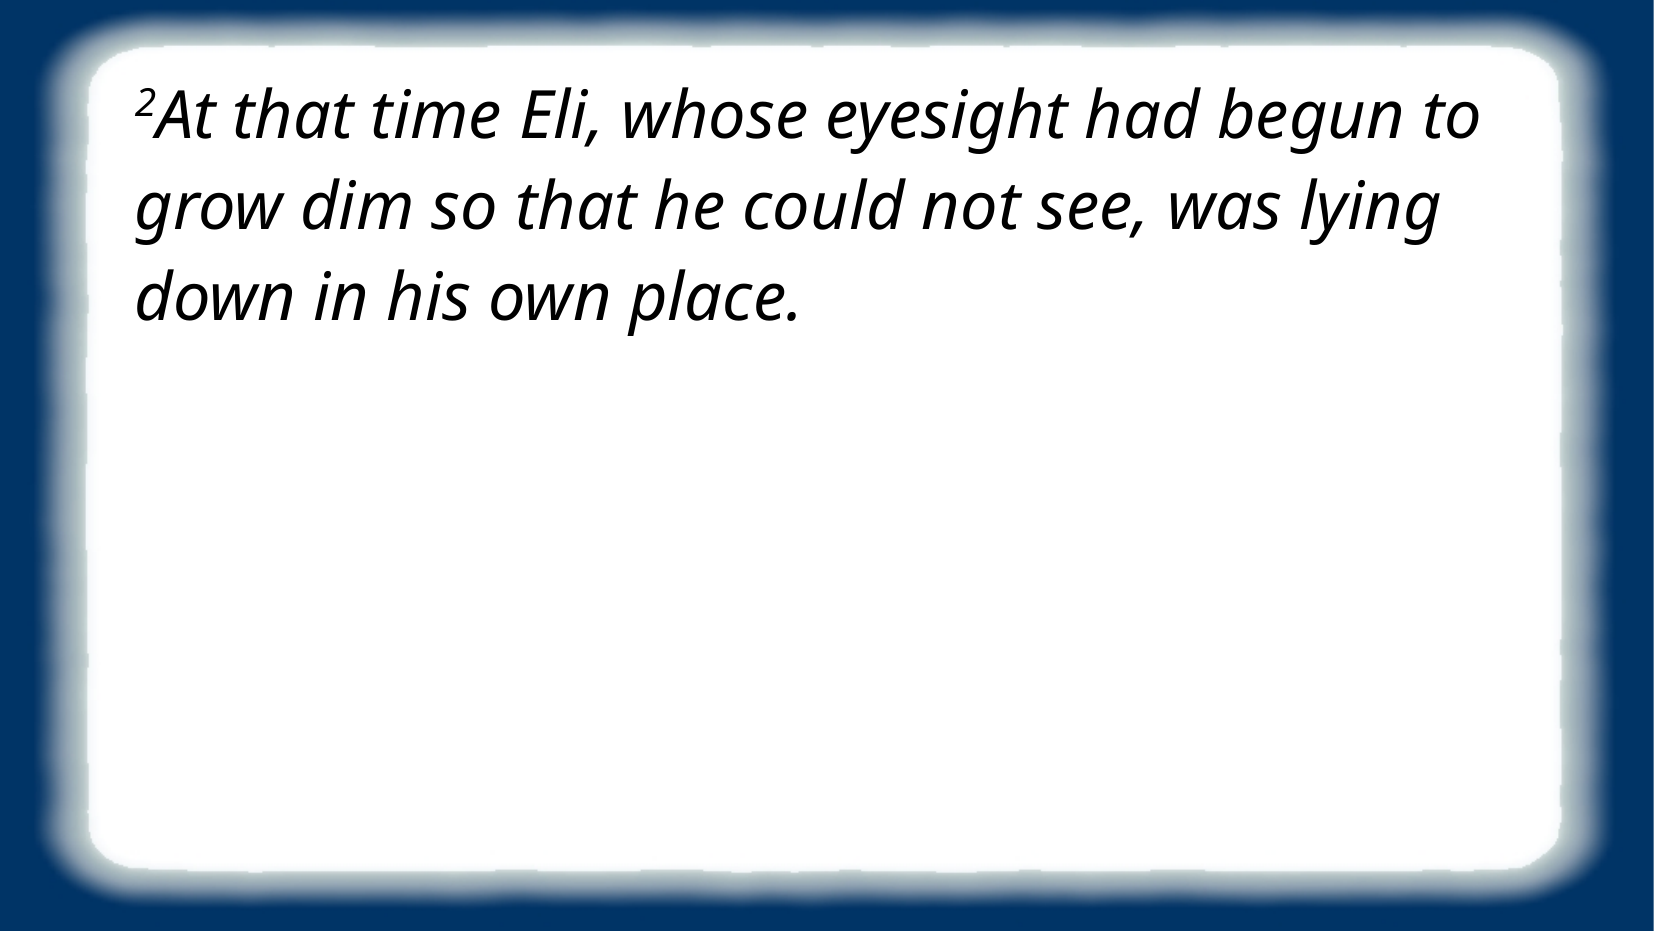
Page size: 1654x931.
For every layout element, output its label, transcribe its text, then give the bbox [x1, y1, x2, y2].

text_box 2At that time Eli, whose eyesight had begun to grow dim so that he could not see, was lying down in his own place. [120, 60, 1531, 342]
picture [0, 0, 1654, 931]
